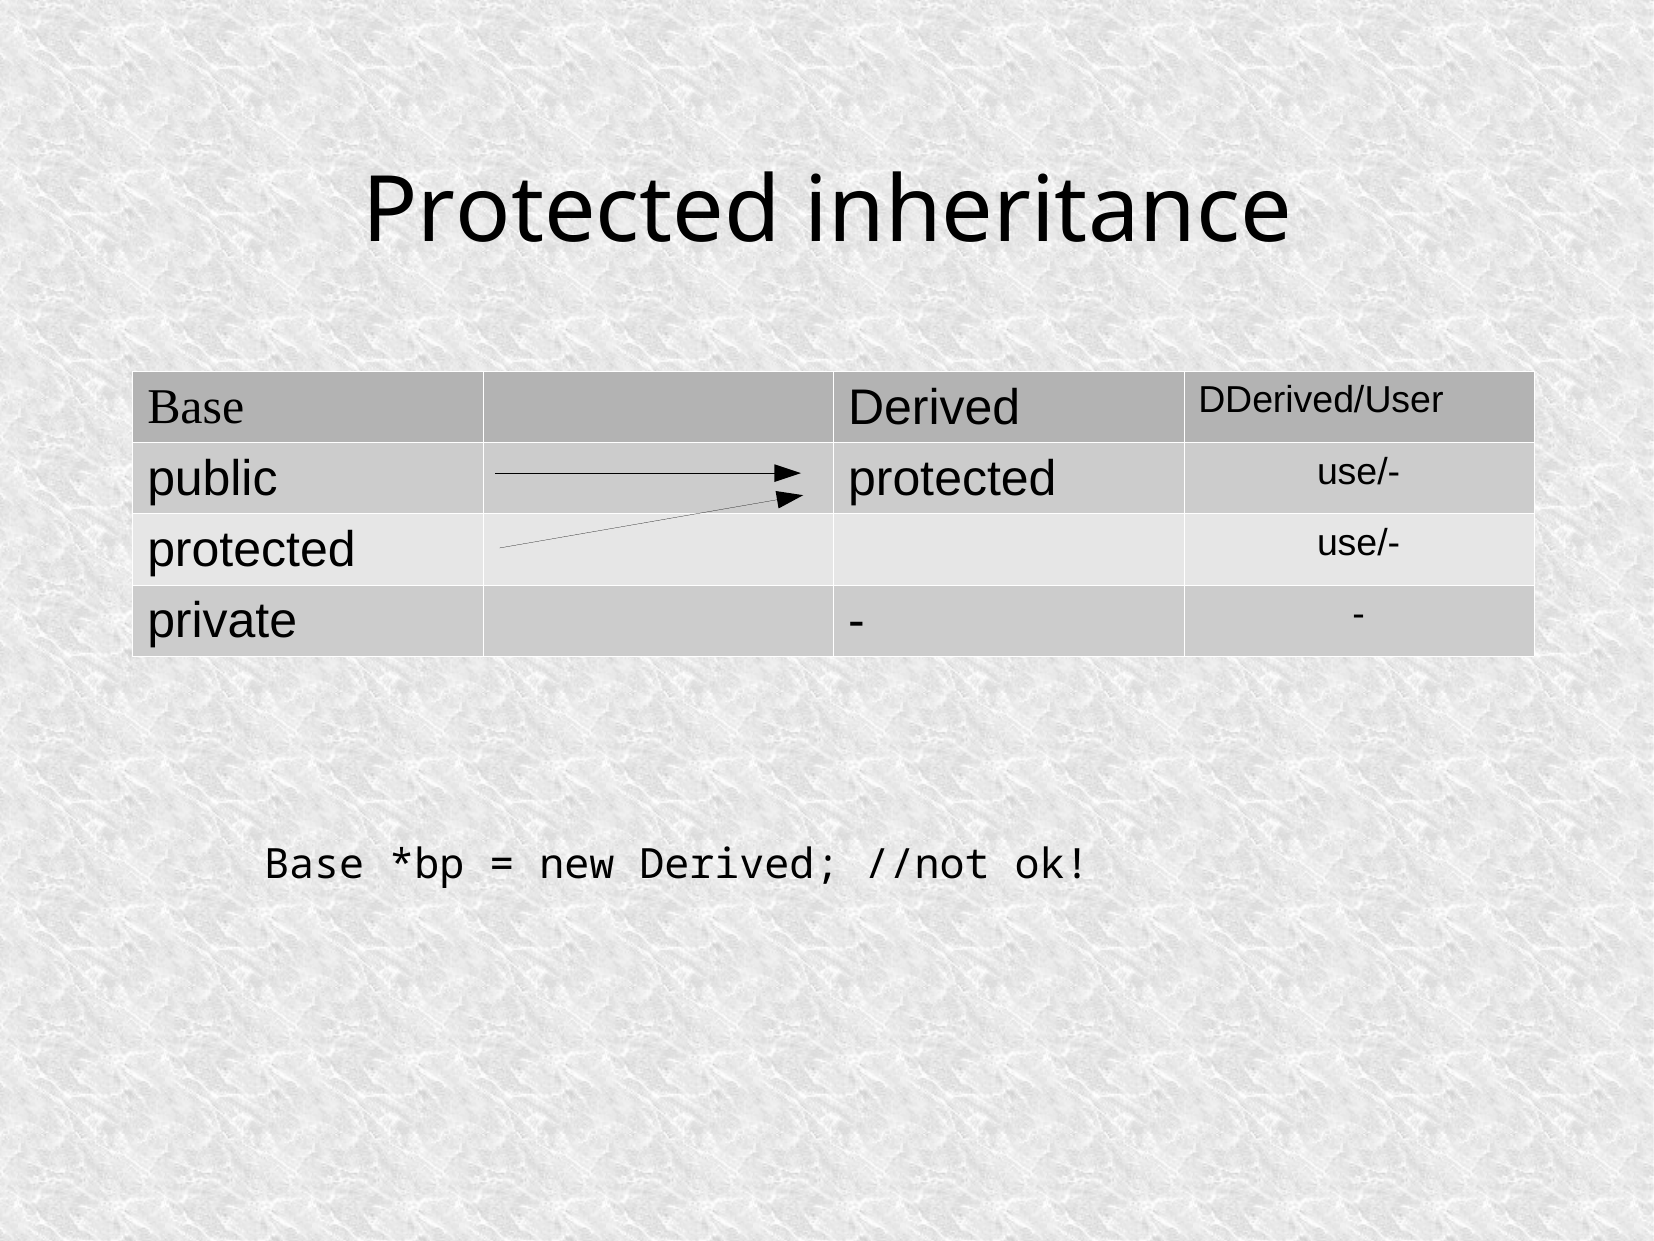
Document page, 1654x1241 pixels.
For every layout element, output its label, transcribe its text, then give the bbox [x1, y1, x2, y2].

table_cell private [133, 586, 483, 656]
table_cell [484, 443, 833, 513]
title Protected inheritance [121, 102, 1534, 310]
table_cell public [133, 443, 483, 513]
table_header DDerived/User [1185, 372, 1534, 442]
table_cell use/- [1185, 514, 1534, 585]
table_cell [484, 514, 833, 585]
table_cell [484, 586, 833, 656]
table_cell - [834, 586, 1184, 656]
picture [0, 0, 1654, 1241]
table_header Derived [834, 372, 1184, 442]
list Base *bp = new Derived; //not ok! [264, 834, 1365, 984]
table_cell protected [834, 443, 1184, 513]
table_header Base [133, 372, 483, 442]
table_cell use/- [1185, 443, 1534, 513]
table_cell protected [133, 514, 483, 585]
table_header [484, 372, 833, 442]
table_cell [834, 514, 1184, 585]
table_cell - [1185, 586, 1534, 656]
